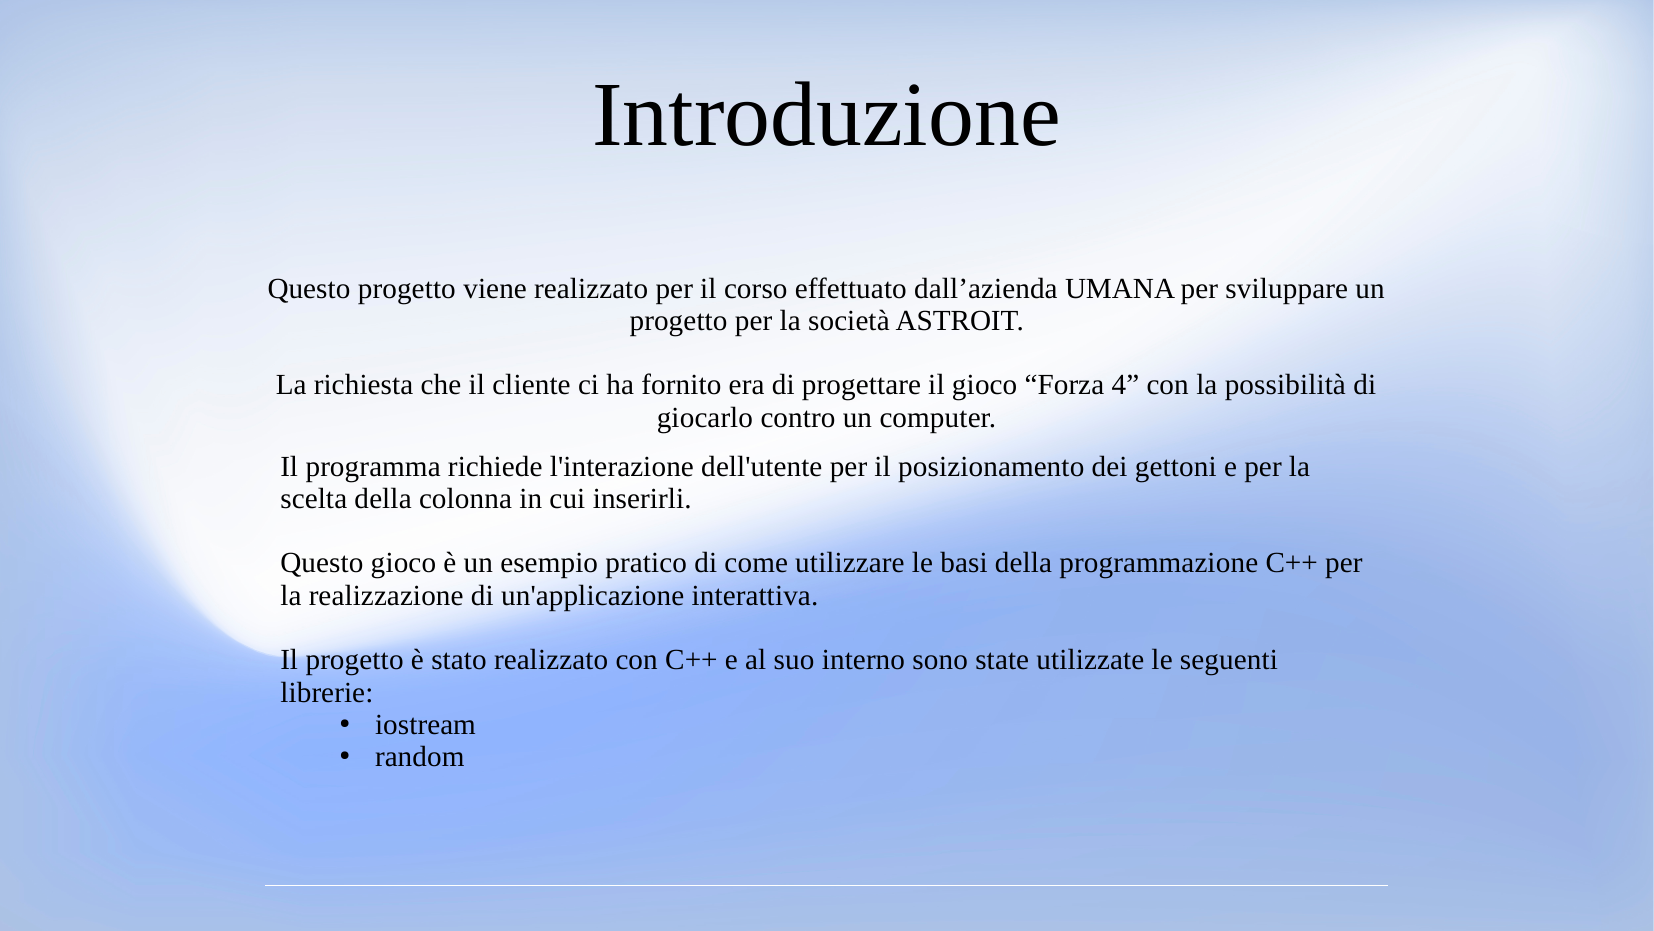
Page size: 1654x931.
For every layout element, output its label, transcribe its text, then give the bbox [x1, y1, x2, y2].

picture [0, 0, 1654, 931]
title Introduzione [82, 24, 1571, 206]
subtitle Questo progetto viene realizzato per il corso effettuato dall’azienda UMANA per sviluppare un progetto per la società ASTROIT. La richiesta che il cliente ci ha fornito era di progettare il gioco “Forza 4” con la possibilità di giocarlo contro un computer. [250, 236, 1403, 502]
text_box Il programma richiede l'interazione dell'utente per il posizionamento dei gettoni e per la scelta della colonna in cui inserirli. Questo gioco è un esempio pratico di come utilizzare le basi della programmazione C++ per la realizzazione di un'applicazione interattiva. Il progetto è stato realizzato con C++ e al suo interno sono state utilizzate le seguenti librerie: iostream random [265, 442, 1388, 877]
